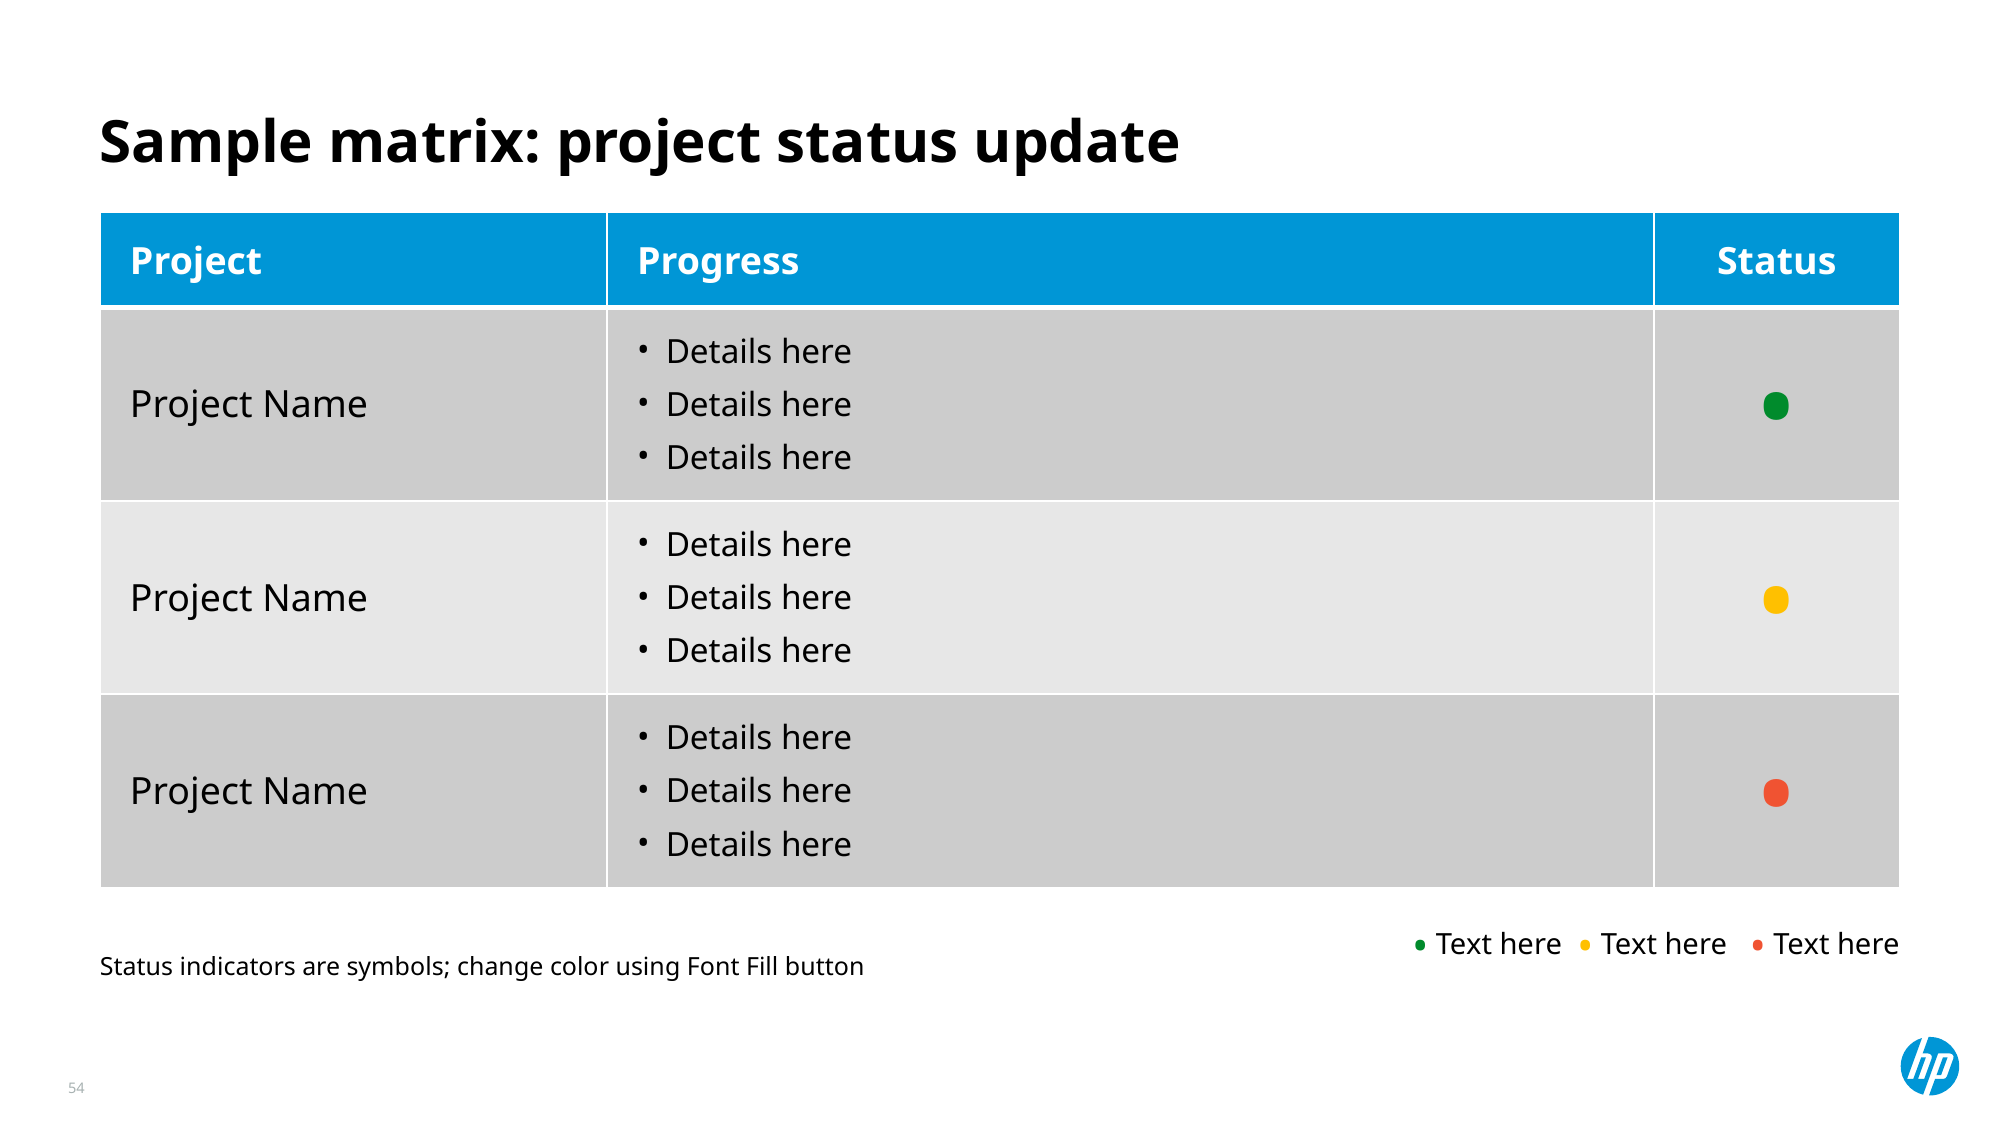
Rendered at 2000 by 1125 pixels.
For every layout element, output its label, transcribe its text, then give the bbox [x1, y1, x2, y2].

table_header Project [101, 213, 606, 305]
table_cell • [1655, 502, 1899, 693]
table_header Status [1655, 213, 1899, 305]
title Sample matrix: project status update [99, 50, 1900, 175]
table_cell Details here Details here Details here [608, 502, 1653, 693]
text_box • Text here • Text here • Text here [1266, 900, 1900, 950]
table_cell • [1655, 695, 1899, 887]
text_box Status indicators are symbols; change color using Font Fill button [99, 950, 1900, 988]
table_cell Details here Details here Details here [608, 310, 1653, 500]
table_cell • [1655, 310, 1899, 500]
slide_number <number> [34, 1062, 85, 1099]
table_cell Details here Details here Details here [608, 695, 1653, 887]
table_cell Project Name [101, 502, 606, 693]
table_cell Project Name [101, 310, 606, 500]
table_header Progress [608, 213, 1653, 305]
table_cell Project Name [101, 695, 606, 887]
